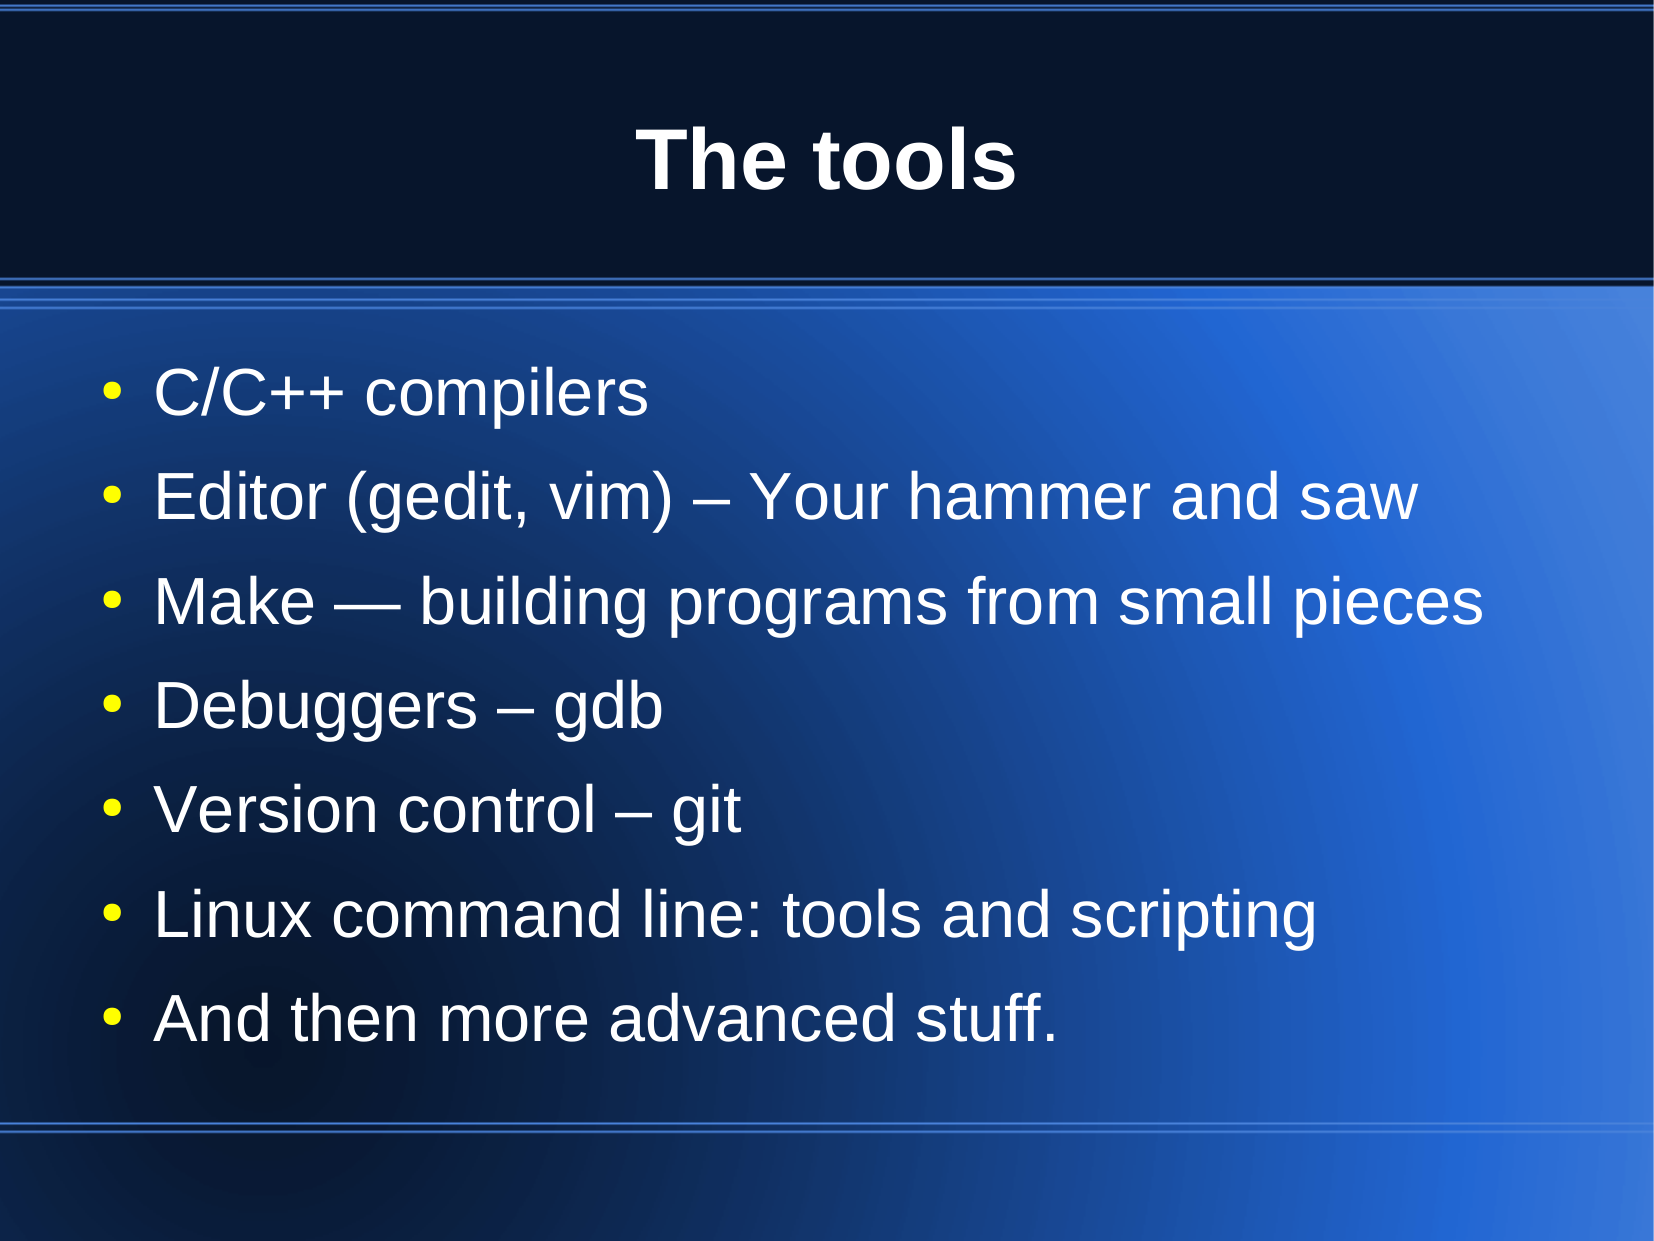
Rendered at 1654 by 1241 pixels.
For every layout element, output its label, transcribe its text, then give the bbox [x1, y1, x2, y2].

list C/C++ compilers Editor (gedit, vim) – Your hammer and saw Make — building programs from small pieces Debuggers – gdb Version control – git Linux command line: tools and scripting And then more advanced stuff. [82, 355, 1571, 1058]
picture [0, 0, 1654, 1241]
title The tools [82, 49, 1571, 271]
